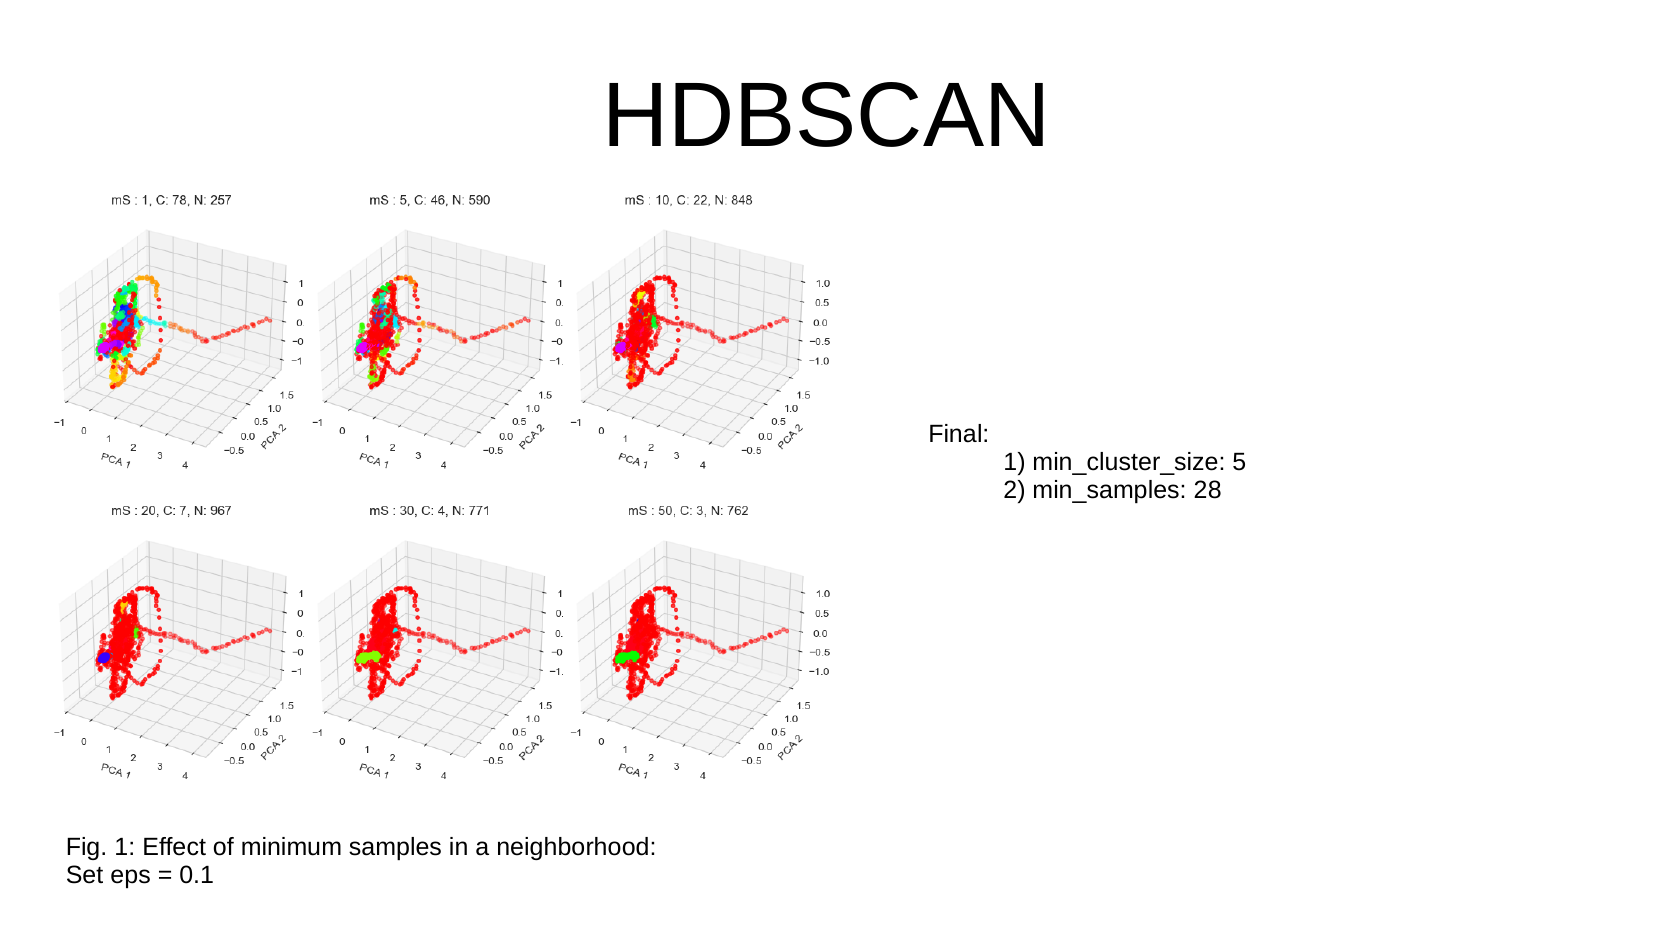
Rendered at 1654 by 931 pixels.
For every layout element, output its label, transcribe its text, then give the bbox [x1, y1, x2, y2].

title HDBSCAN [82, 37, 1571, 193]
picture [37, 187, 837, 788]
text_box Final: 1) min_cluster_size: 5 2) min_samples: 28 [913, 412, 1538, 512]
text_box Fig. 1: Effect of minimum samples in a neighborhood: Set eps = 0.1 [51, 825, 676, 901]
